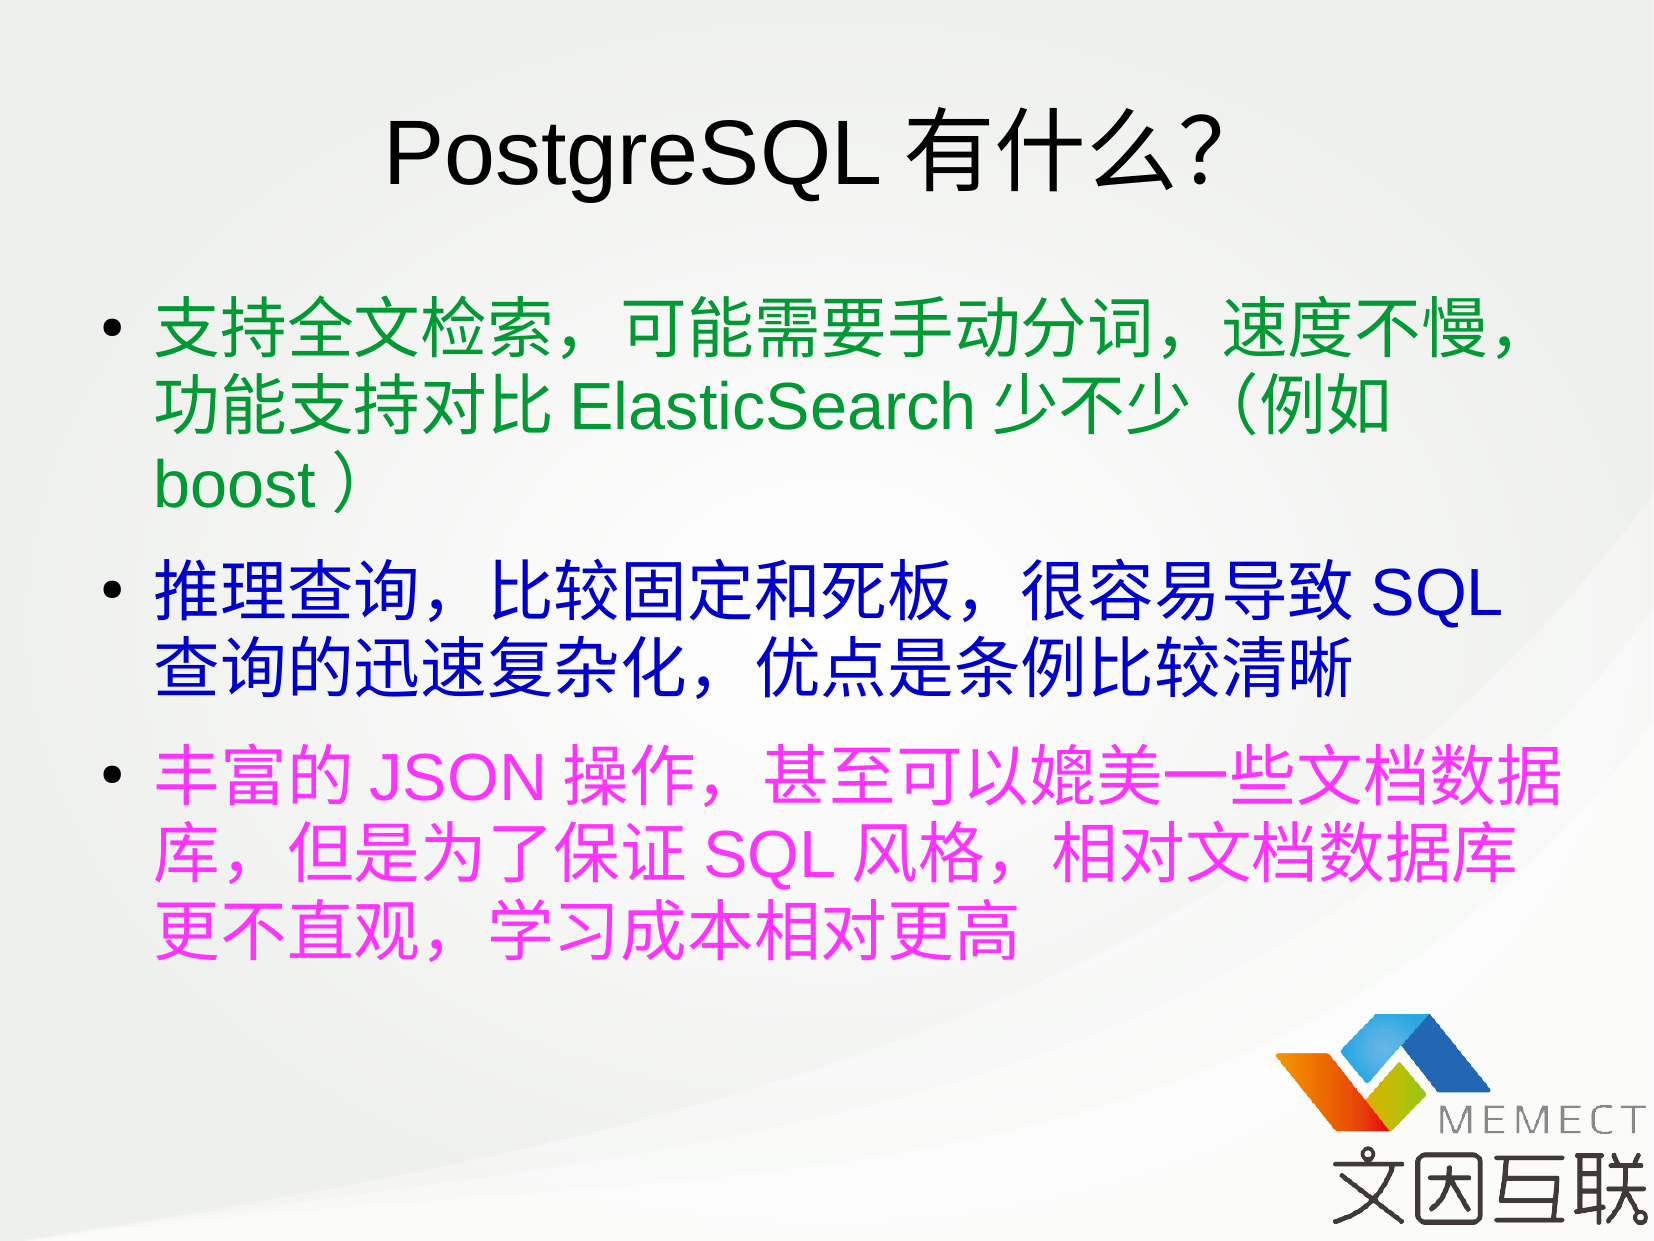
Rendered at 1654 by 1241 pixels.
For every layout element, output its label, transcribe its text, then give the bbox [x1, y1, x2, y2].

list 支持全文检索，可能需要手动分词，速度不慢，功能支持对比ElasticSearch少不少（例如boost） 推理查询，比较固定和死板，很容易导致SQL查询的迅速复杂化，优点是条例比较清晰 丰富的JSON操作，甚至可以媲美一些文档数据库，但是为了保证SQL风格，相对文档数据库更不直观，学习成本相对更高 [82, 290, 1571, 1010]
picture [0, 0, 1654, 1241]
title PostgreSQL有什么？ [82, 49, 1571, 257]
